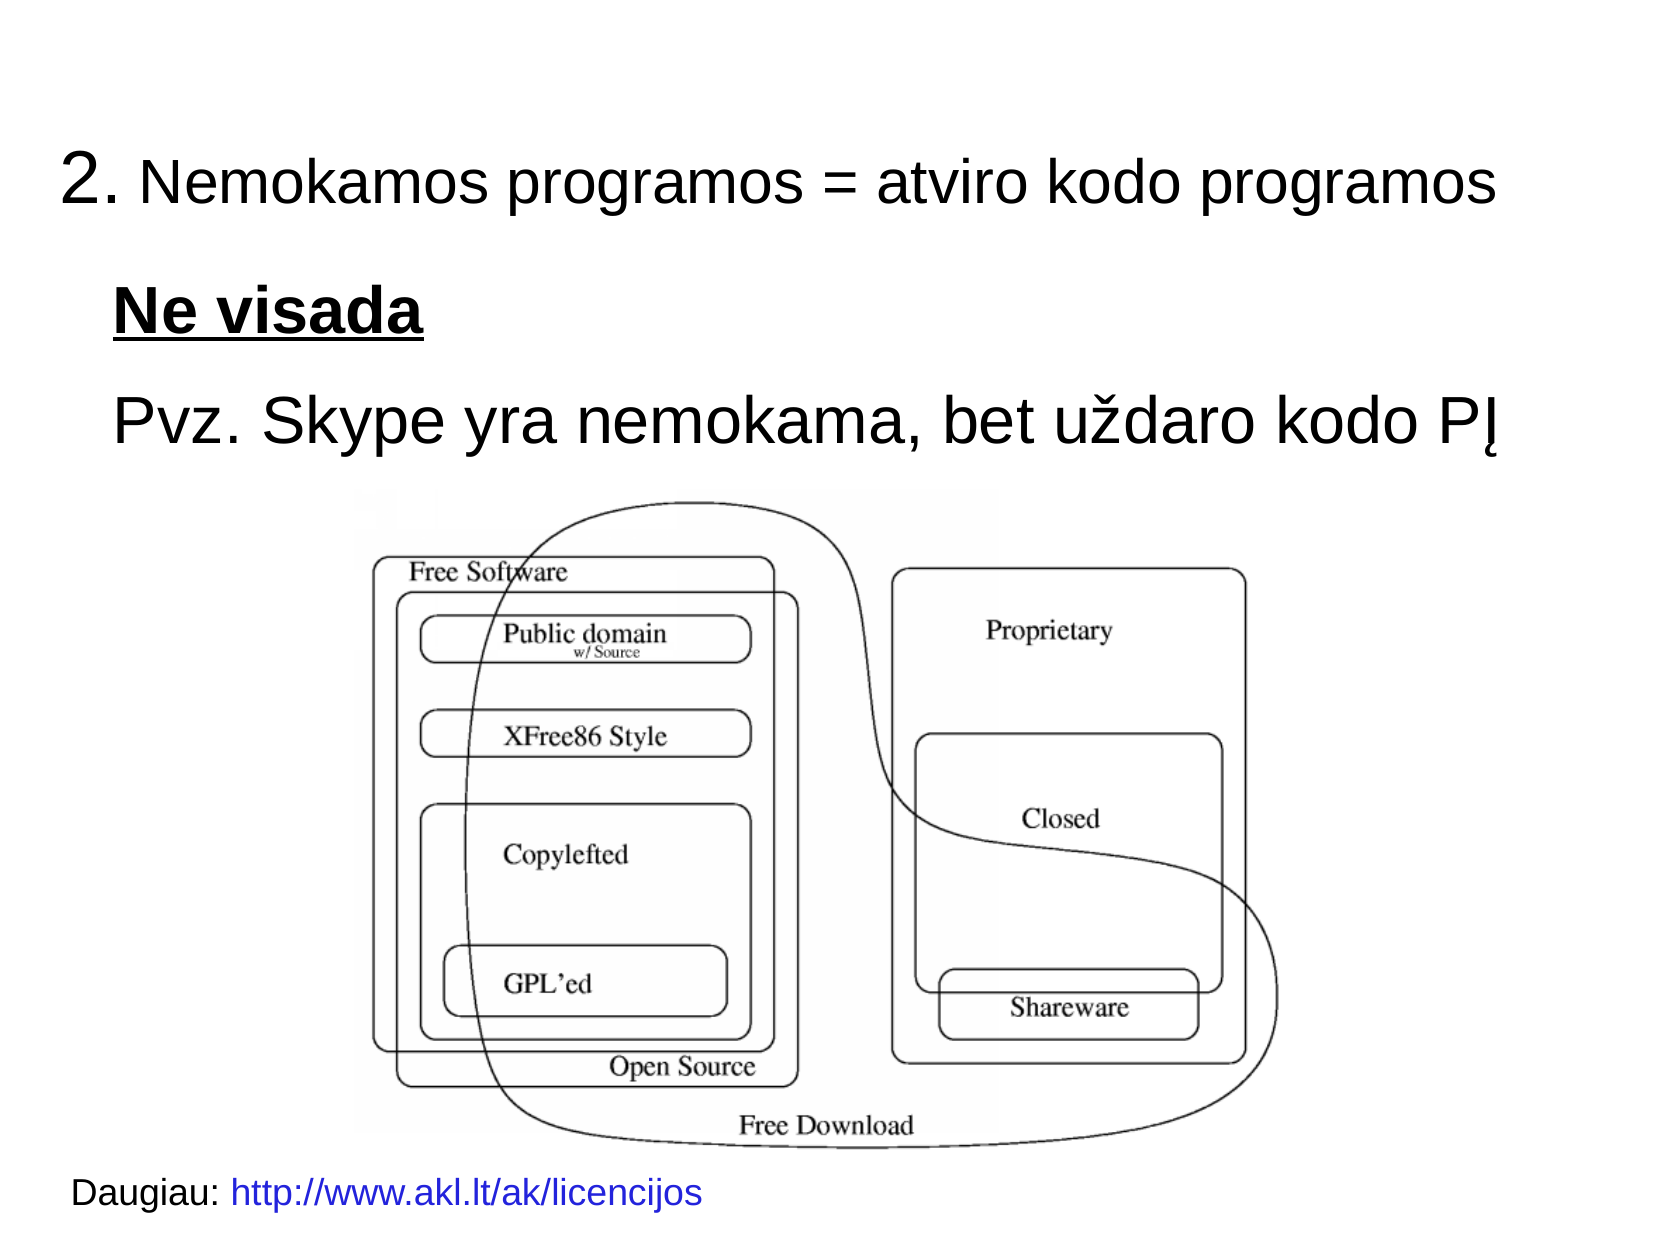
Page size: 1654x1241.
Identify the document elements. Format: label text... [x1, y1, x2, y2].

text_box Daugiau: http://www.akl.lt/ak/licencijos [55, 1163, 719, 1221]
picture [354, 489, 1297, 1162]
text_box Ne visada Pvz. Skype yra nemokama, bet uždaro kodo PĮ [98, 265, 1594, 465]
text_box 2. Nemokamos programos = atviro kodo programos [44, 128, 1633, 293]
